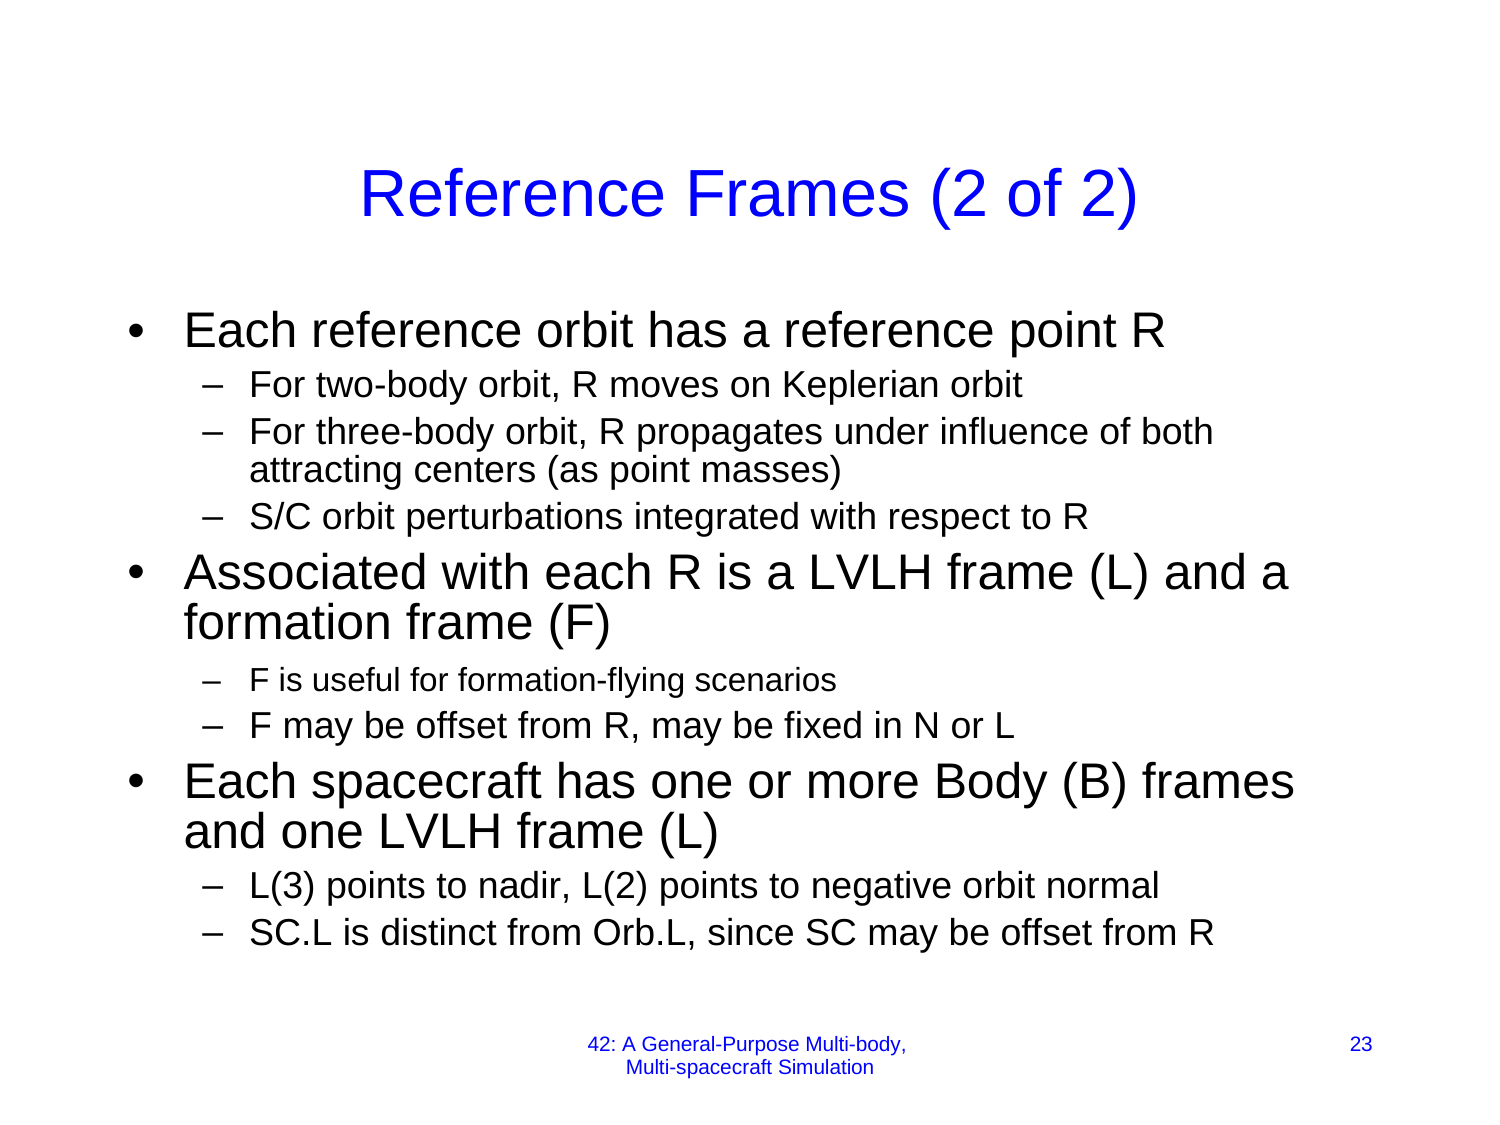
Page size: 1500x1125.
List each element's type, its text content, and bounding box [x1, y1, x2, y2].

list Each reference orbit has a reference point R For two-body orbit, R moves on Keplerian orbit For three-body orbit, R propagates under influence of both attracting centers (as point masses) S/C orbit perturbations integrated with respect to R Associated with each R is a LVLH frame (L) and a formation frame (F) F is useful for formation-flying scenarios F may be offset from R, may be fixed in N or L Each spacecraft has one or more Body (B) frames and one LVLH frame (L) L(3) points to nadir, L(2) points to negative orbit normal SC.L is distinct from Orb.L, since SC may be offset from R [112, 299, 1388, 976]
title Reference Frames (2 of 2) [112, 99, 1388, 288]
